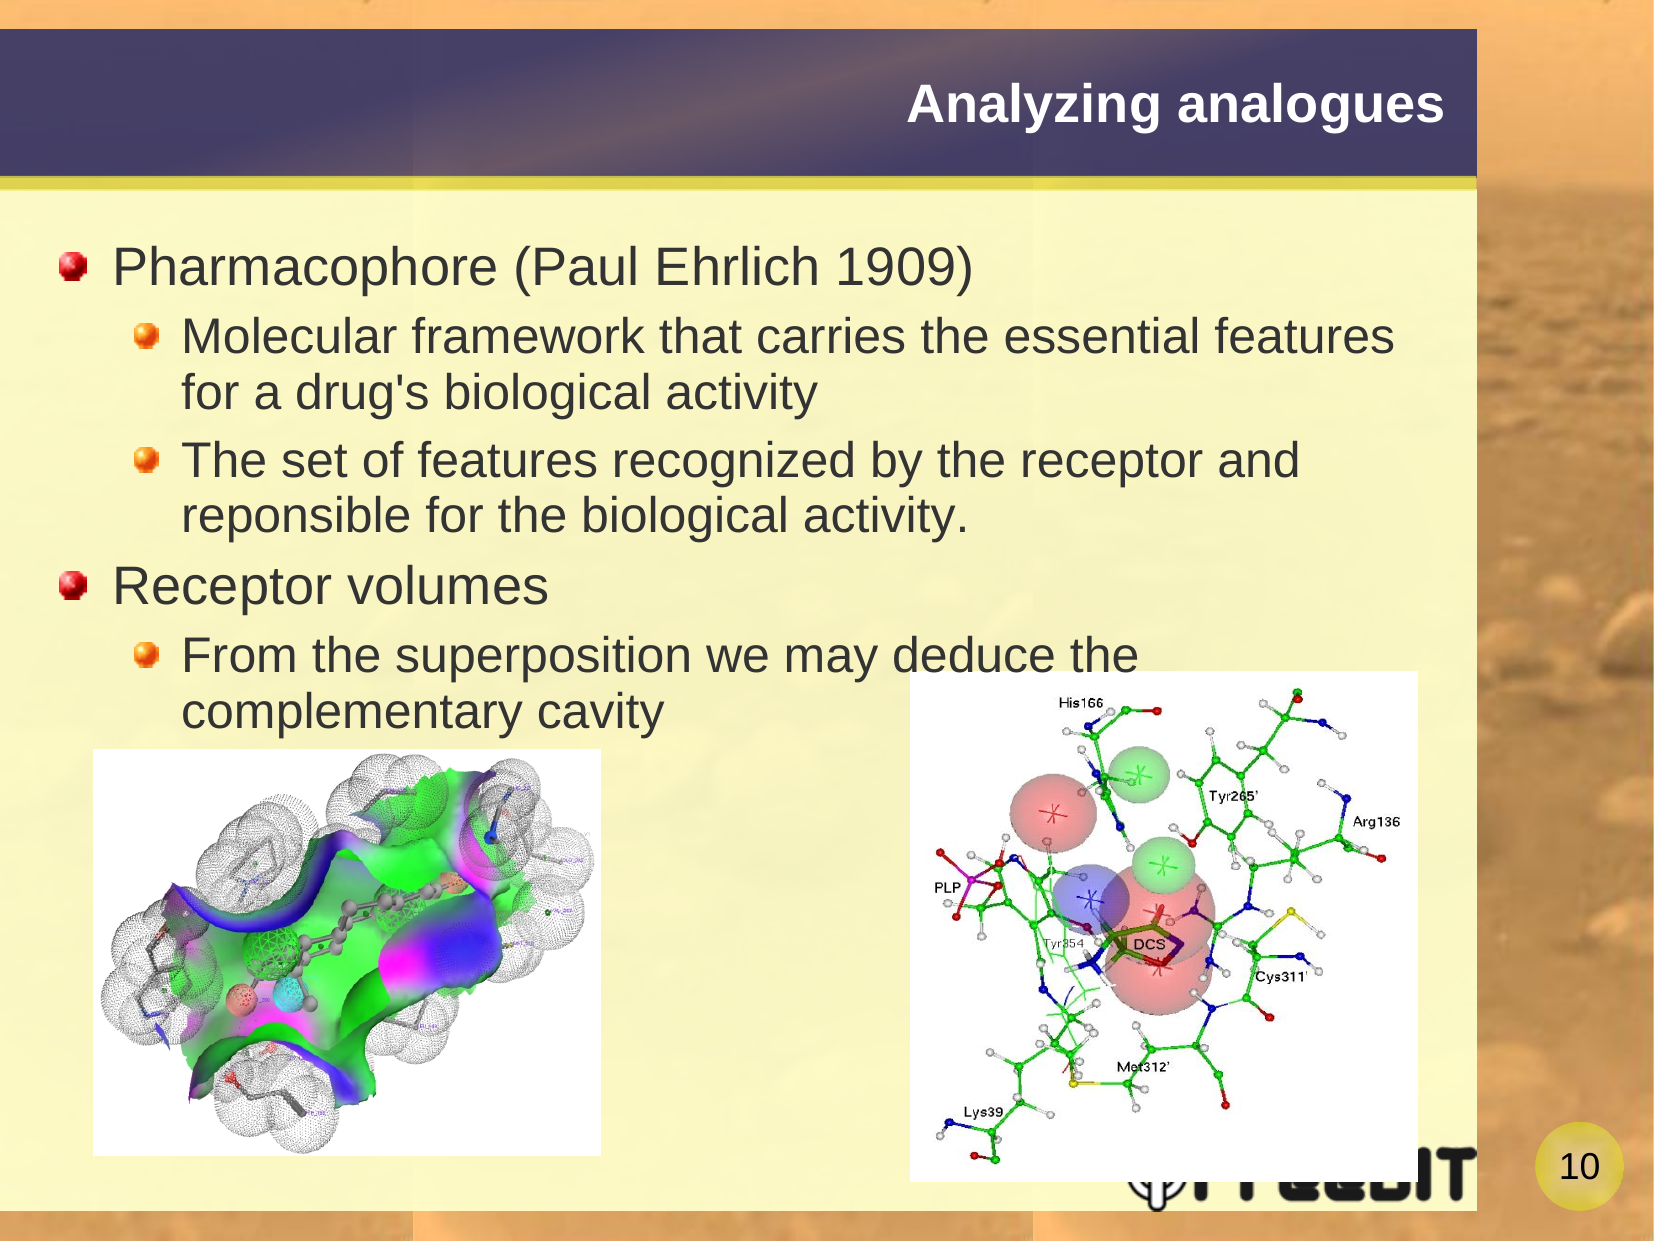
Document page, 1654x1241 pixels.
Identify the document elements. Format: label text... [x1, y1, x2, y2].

picture [0, 0, 1654, 1241]
list Pharmacophore (Paul Ehrlich 1909) Molecular framework that carries the essential features for a drug's biological activity The set of features recognized by the receptor and reponsible for the biological activity. Receptor volumes From the superposition we may deduce the complementary cavity [59, 236, 1418, 1182]
title Analyzing analogues [29, 59, 1447, 148]
